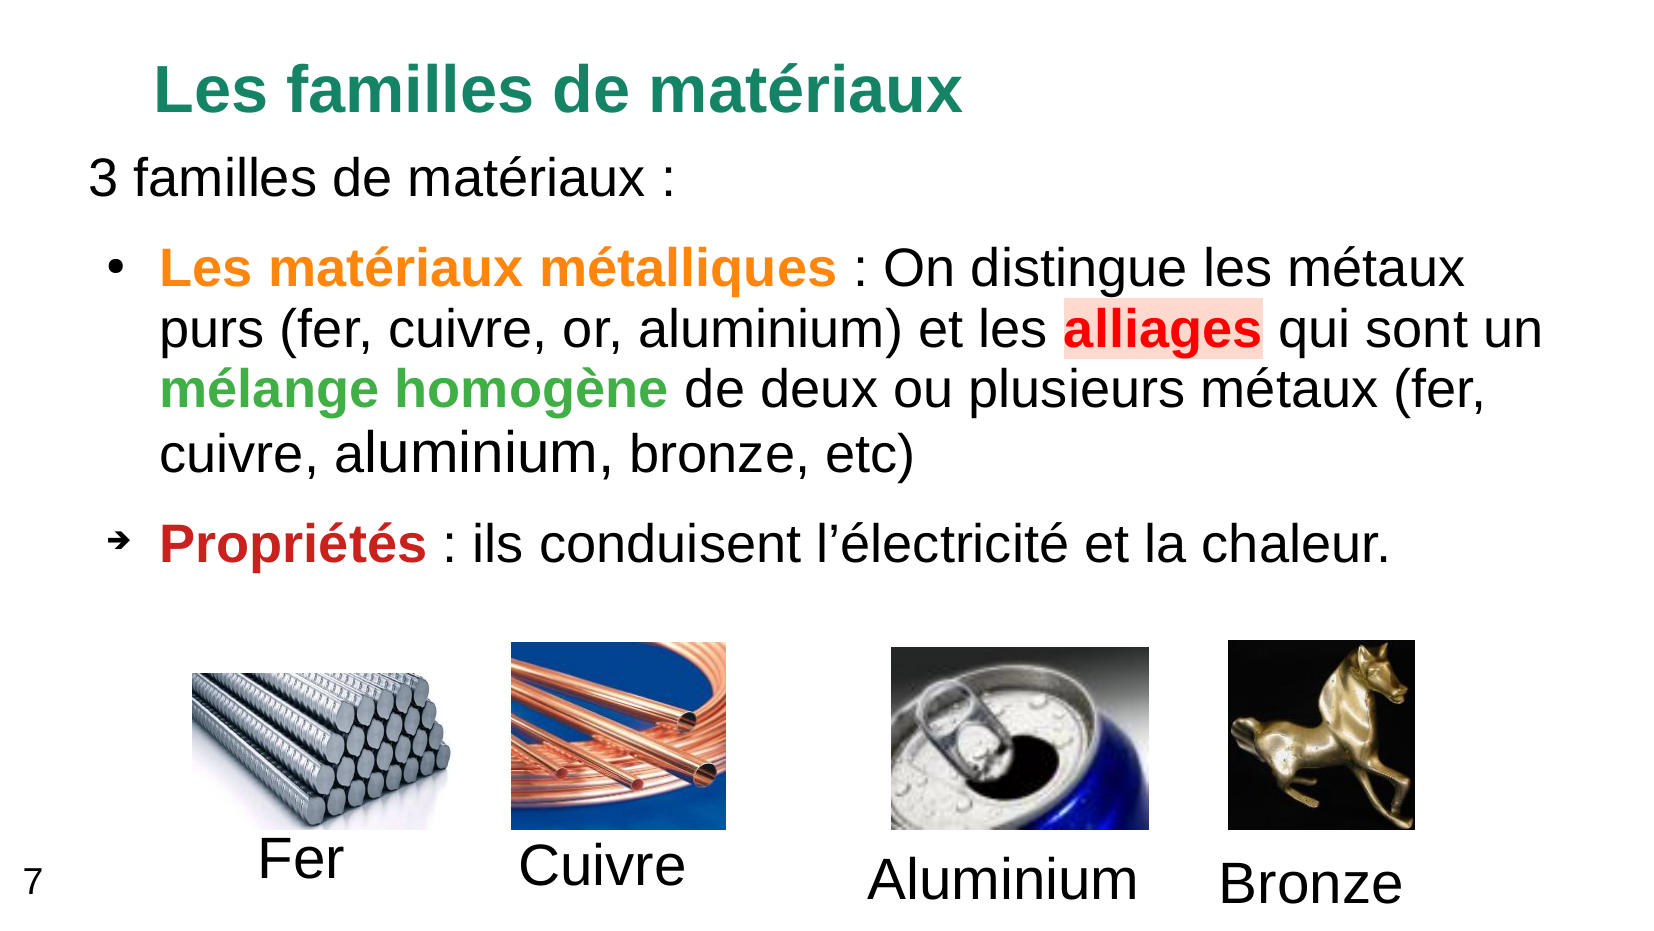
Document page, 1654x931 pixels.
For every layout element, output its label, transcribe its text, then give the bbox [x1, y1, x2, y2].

text_box Fer [243, 818, 361, 853]
text_box Aluminium [852, 839, 1155, 920]
text_box Cuivre [503, 824, 703, 905]
picture [192, 673, 462, 830]
text_box <number> [7, 853, 637, 924]
picture [891, 647, 1149, 830]
list 3 familles de matériaux : Les matériaux métalliques : On distingue les métaux purs (fer, cuivre, or, aluminium) et les alliages qui sont un mélange homogène de deux ou plusieurs métaux (fer, cuivre, aluminium, bronze, etc) Propriétés : ils conduisent l’électricité et la chaleur. [88, 147, 1577, 618]
picture [1228, 640, 1415, 830]
list Les familles de matériaux [82, 52, 1571, 142]
text_box Bronze [1204, 843, 1419, 924]
picture [511, 642, 726, 830]
